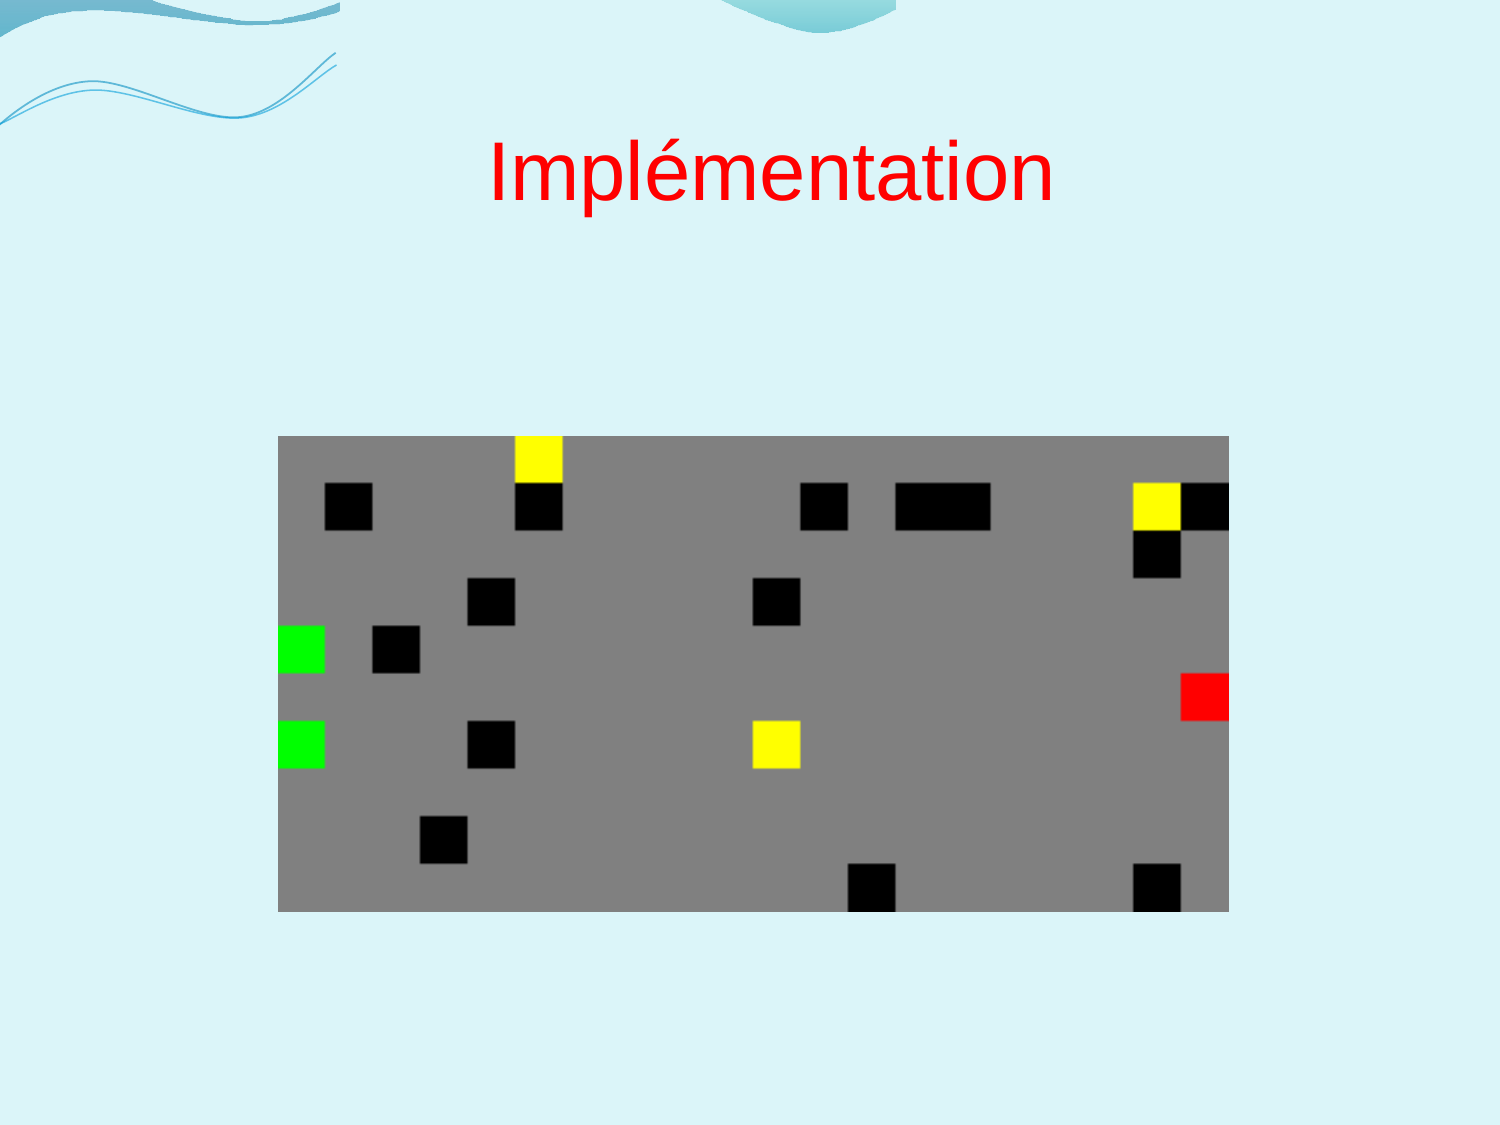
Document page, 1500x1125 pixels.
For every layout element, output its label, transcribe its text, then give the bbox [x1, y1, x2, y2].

text_box Implémentation [472, 118, 1217, 226]
picture [278, 436, 1229, 912]
